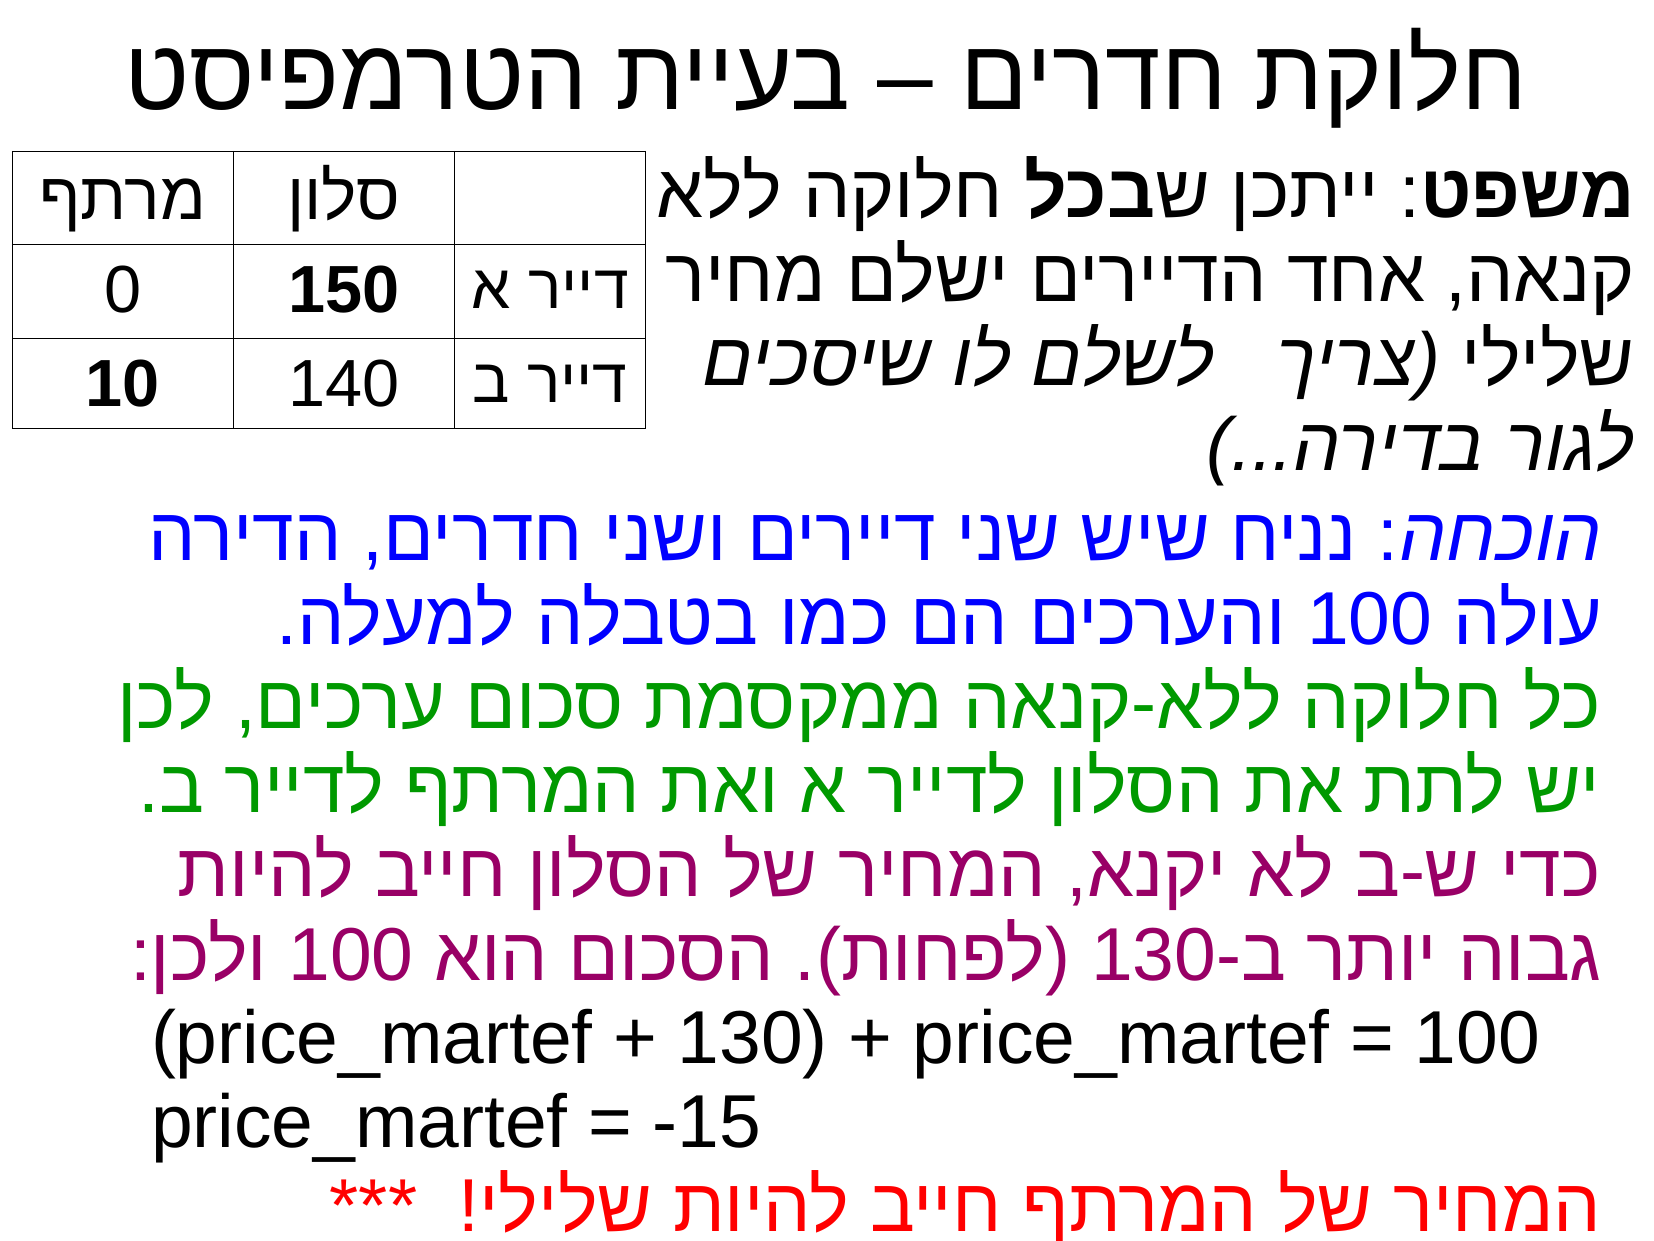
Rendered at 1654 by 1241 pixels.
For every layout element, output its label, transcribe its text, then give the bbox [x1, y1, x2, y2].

table_cell 140 [234, 339, 454, 428]
table_cell דייר א [455, 245, 645, 338]
table_cell דייר ב [455, 339, 645, 428]
table_cell 150 [234, 245, 454, 338]
table_header מרתף [13, 152, 233, 244]
table_cell 0 [13, 245, 233, 338]
table_cell 10 [13, 339, 233, 428]
table_header [455, 152, 645, 244]
title חלוקת חדרים – בעיית הטרמפיסט [0, 0, 1654, 151]
text_box הוכחה: נניח שיש שני דיירים ושני חדרים, הדירה עולה 100 והערכים הם כמו בטבלה למעלה. כל חלוקה ללא-קנאה ממקסמת סכום ערכים, לכן יש לתת את הסלון לדייר א ואת המרתף לדייר ב. כדי ש-ב לא יקנא, המחיר של הסלון חייב להיות גבוה יותר ב-130 (לפחות). הסכום הוא 100 ולכן: (price_martef + 130) + price_martef = 100 price_martef = -15 המחיר של המרתף חייב להיות שלילי! *** [11, 484, 1617, 1241]
table_header סלון [234, 152, 454, 244]
list משפט: ייתכן שבכל חלוקה ללא קנאה, אחד הדיירים ישלם מחיר שלילי (צריך לשלם לו שיסכים לגור בדירה...) [645, 150, 1636, 511]
